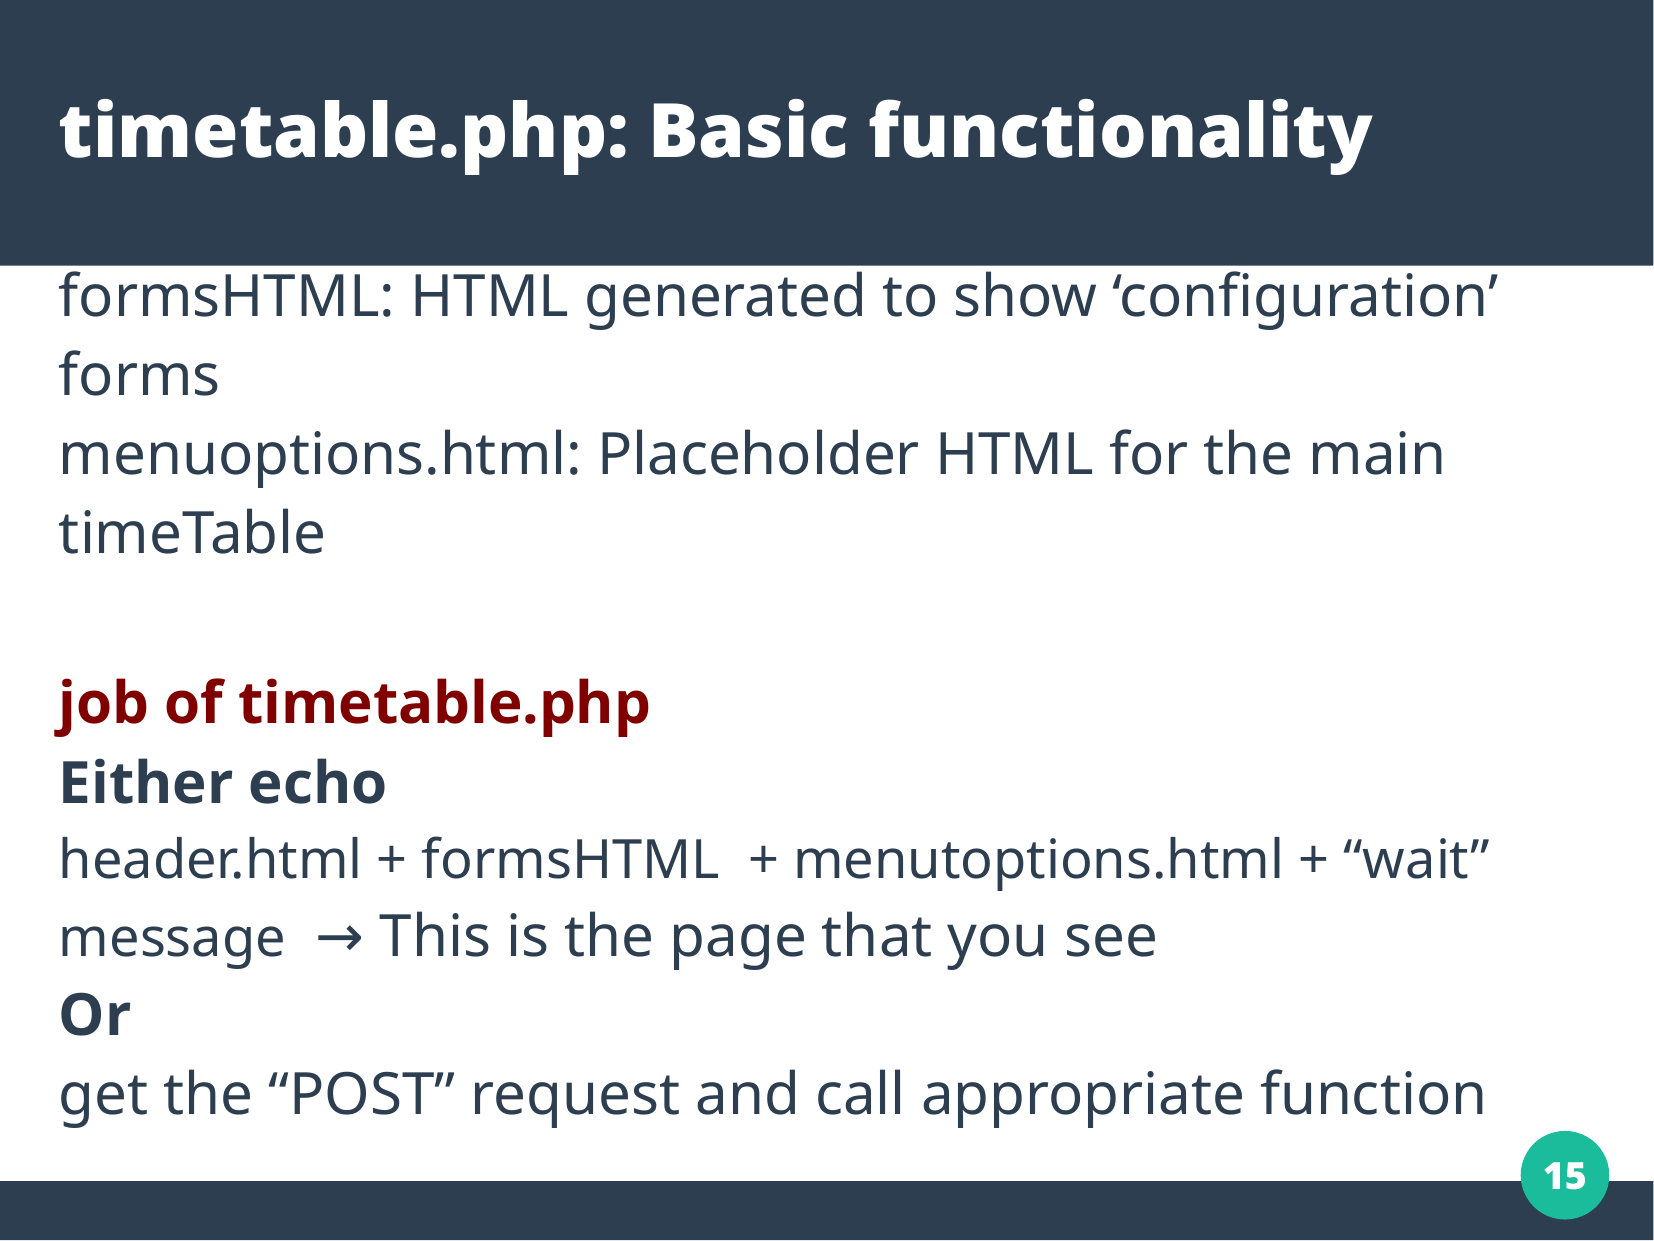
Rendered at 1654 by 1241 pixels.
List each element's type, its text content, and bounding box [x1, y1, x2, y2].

subtitle formsHTML: HTML generated to show ‘configuration’ forms menuoptions.html: Placeholder HTML for the main timeTable job of timetable.php Either echo header.html + formsHTML + menutoptions.html + “wait” message → This is the page that you see Or get the “POST” request and call appropriate function [59, 324, 1595, 1152]
title timetable.php: Basic functionality [59, 49, 1595, 207]
